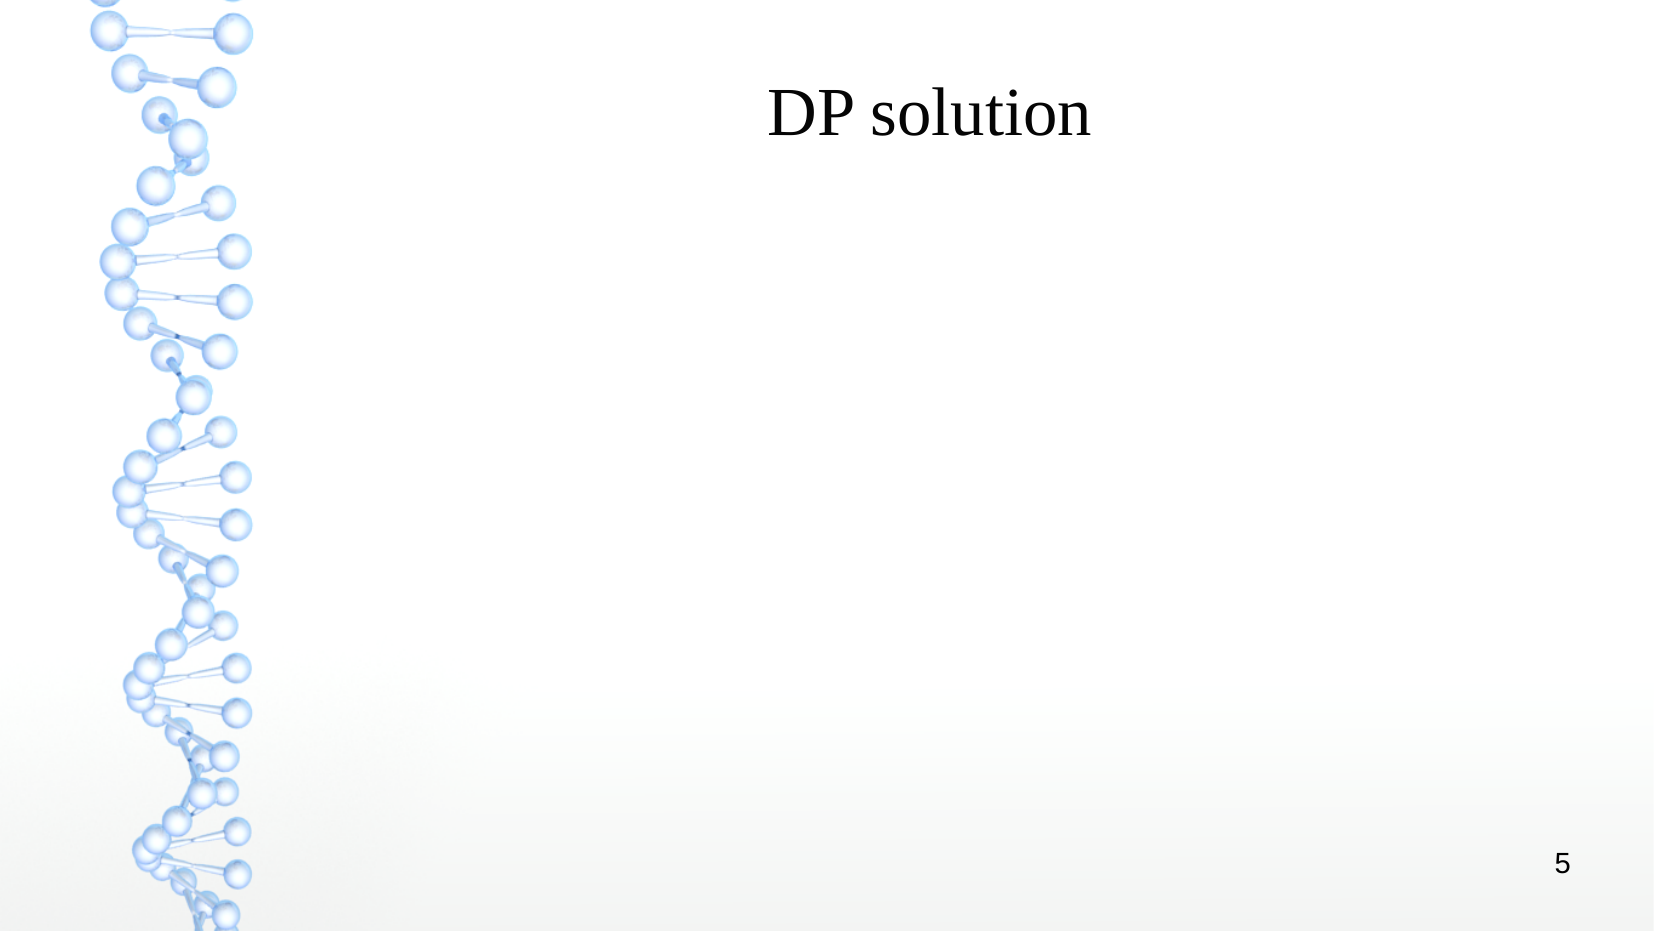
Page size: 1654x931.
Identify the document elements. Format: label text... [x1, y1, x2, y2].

title DP solution [265, 35, 1595, 189]
picture [0, 0, 1654, 931]
